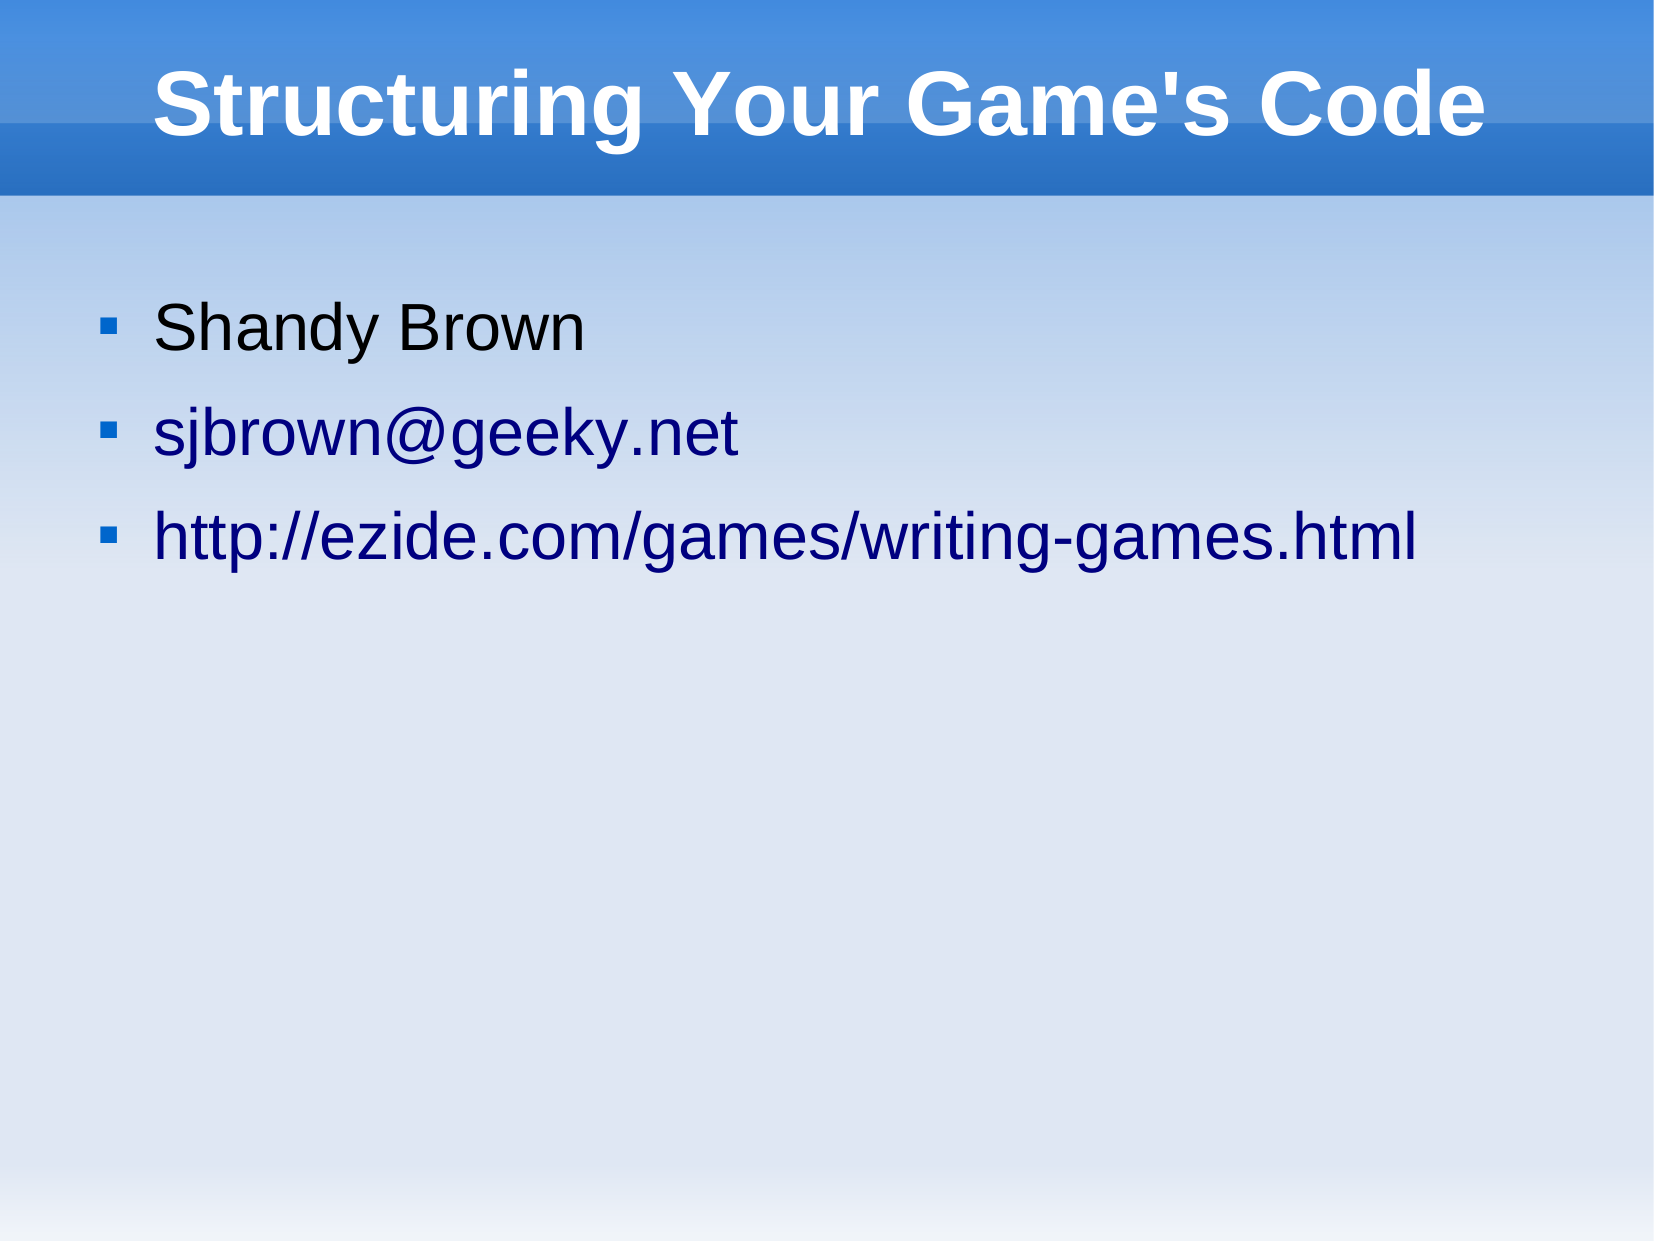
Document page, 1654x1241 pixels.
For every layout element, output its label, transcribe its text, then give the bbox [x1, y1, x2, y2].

title Structuring Your Game's Code [76, 0, 1565, 208]
picture [0, 0, 1654, 1241]
list Shandy Brown sjbrown@geeky.net http://ezide.com/games/writing-games.html [82, 290, 1571, 1109]
